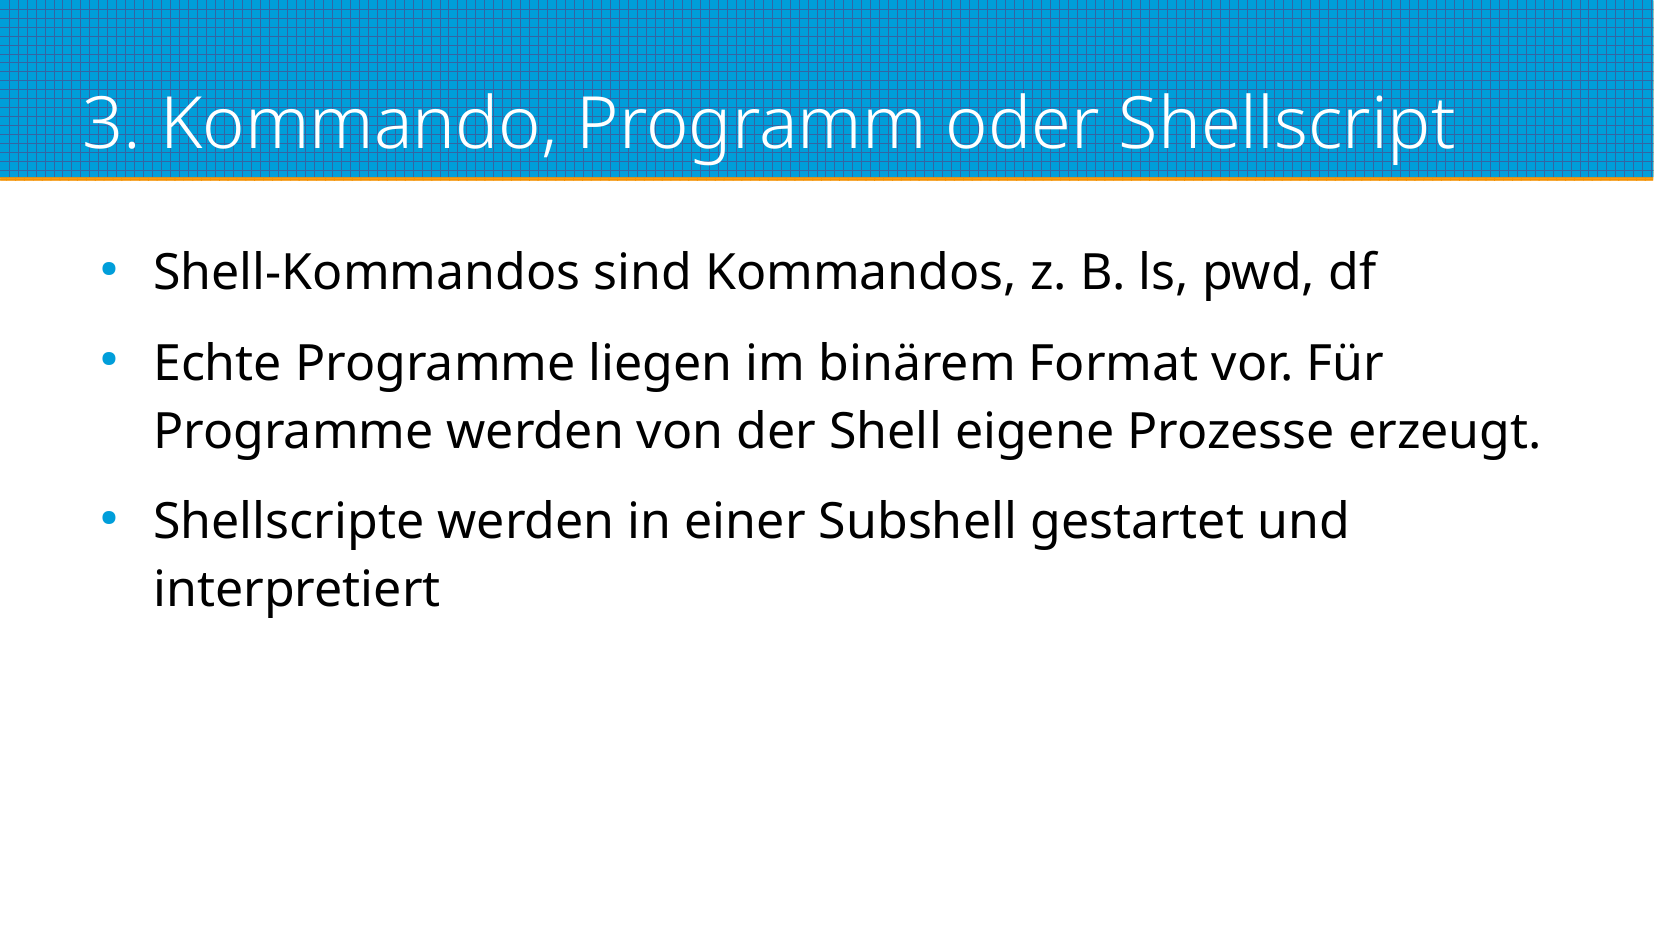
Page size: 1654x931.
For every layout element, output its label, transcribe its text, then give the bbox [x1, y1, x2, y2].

title 3. Kommando, Programm oder Shellscript [82, 14, 1571, 171]
list Shell-Kommandos sind Kommandos, z. B. ls, pwd, df Echte Programme liegen im binärem Format vor. Für Programme werden von der Shell eigene Prozesse erzeugt. Shellscripte werden in einer Subshell gestartet und interpretiert [82, 236, 1563, 811]
